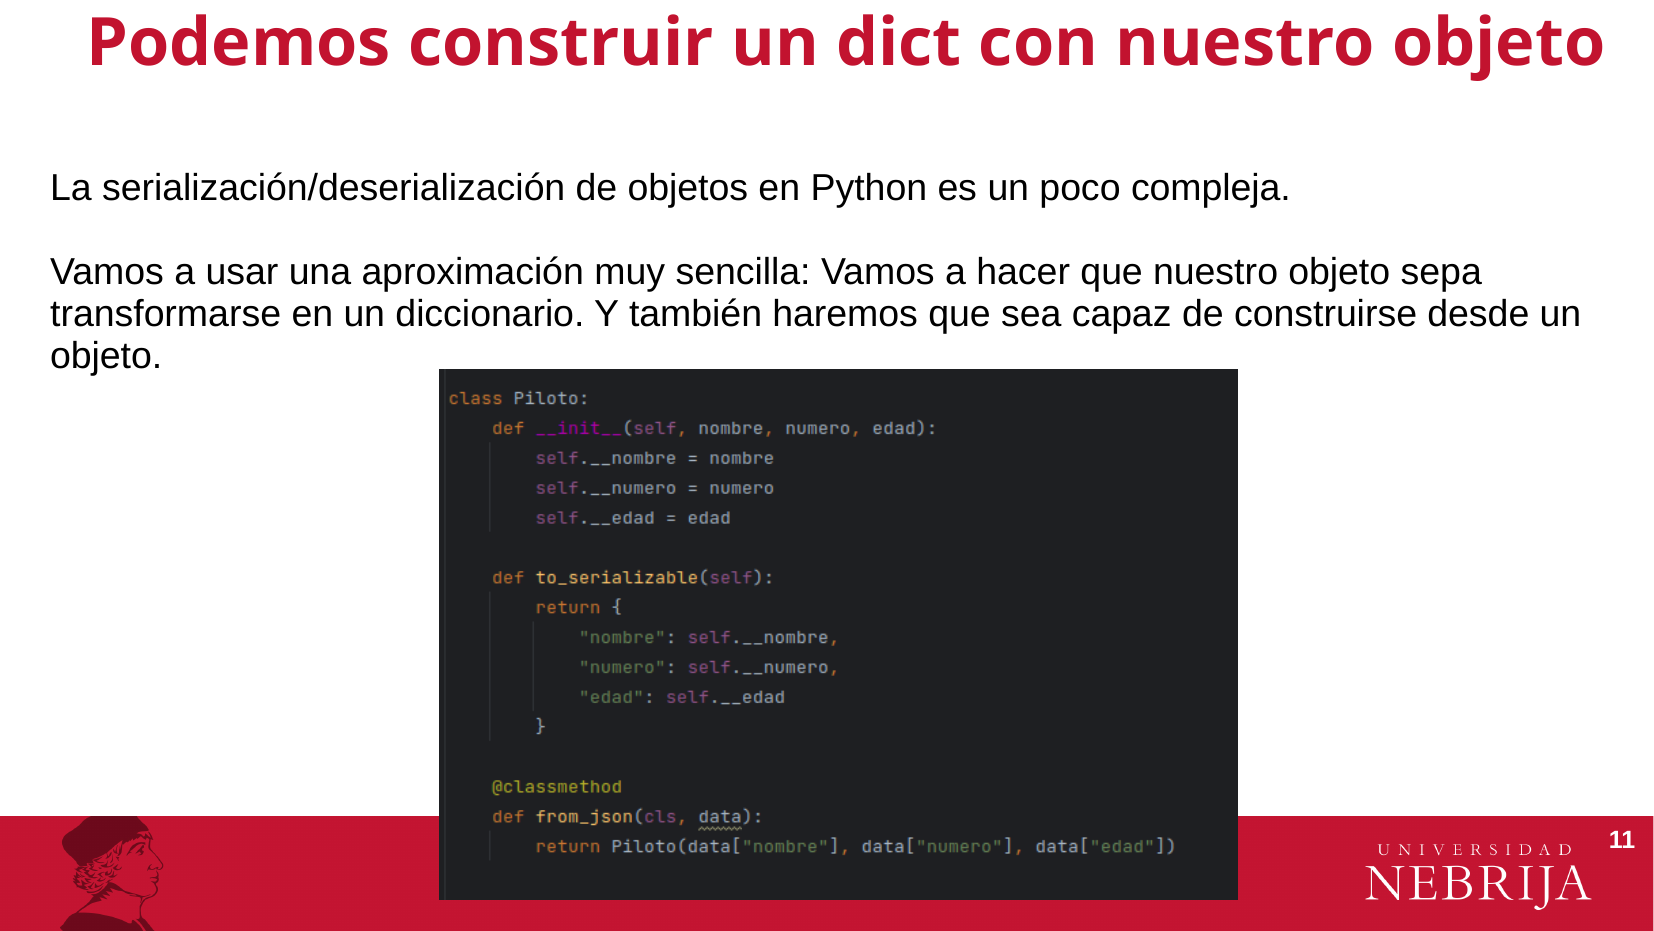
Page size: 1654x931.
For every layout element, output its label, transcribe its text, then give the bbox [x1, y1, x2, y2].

text_box La serialización/deserialización de objetos en Python es un poco compleja. Vamos a usar una aproximación muy sencilla: Vamos a hacer que nuestro objeto sepa transformarse en un diccionario. Y también haremos que sea capaz de construirse desde un objeto. [0, 112, 1654, 788]
picture [0, 369, 1654, 931]
text_box Podemos construir un dict con nuestro objeto [0, 0, 1650, 87]
